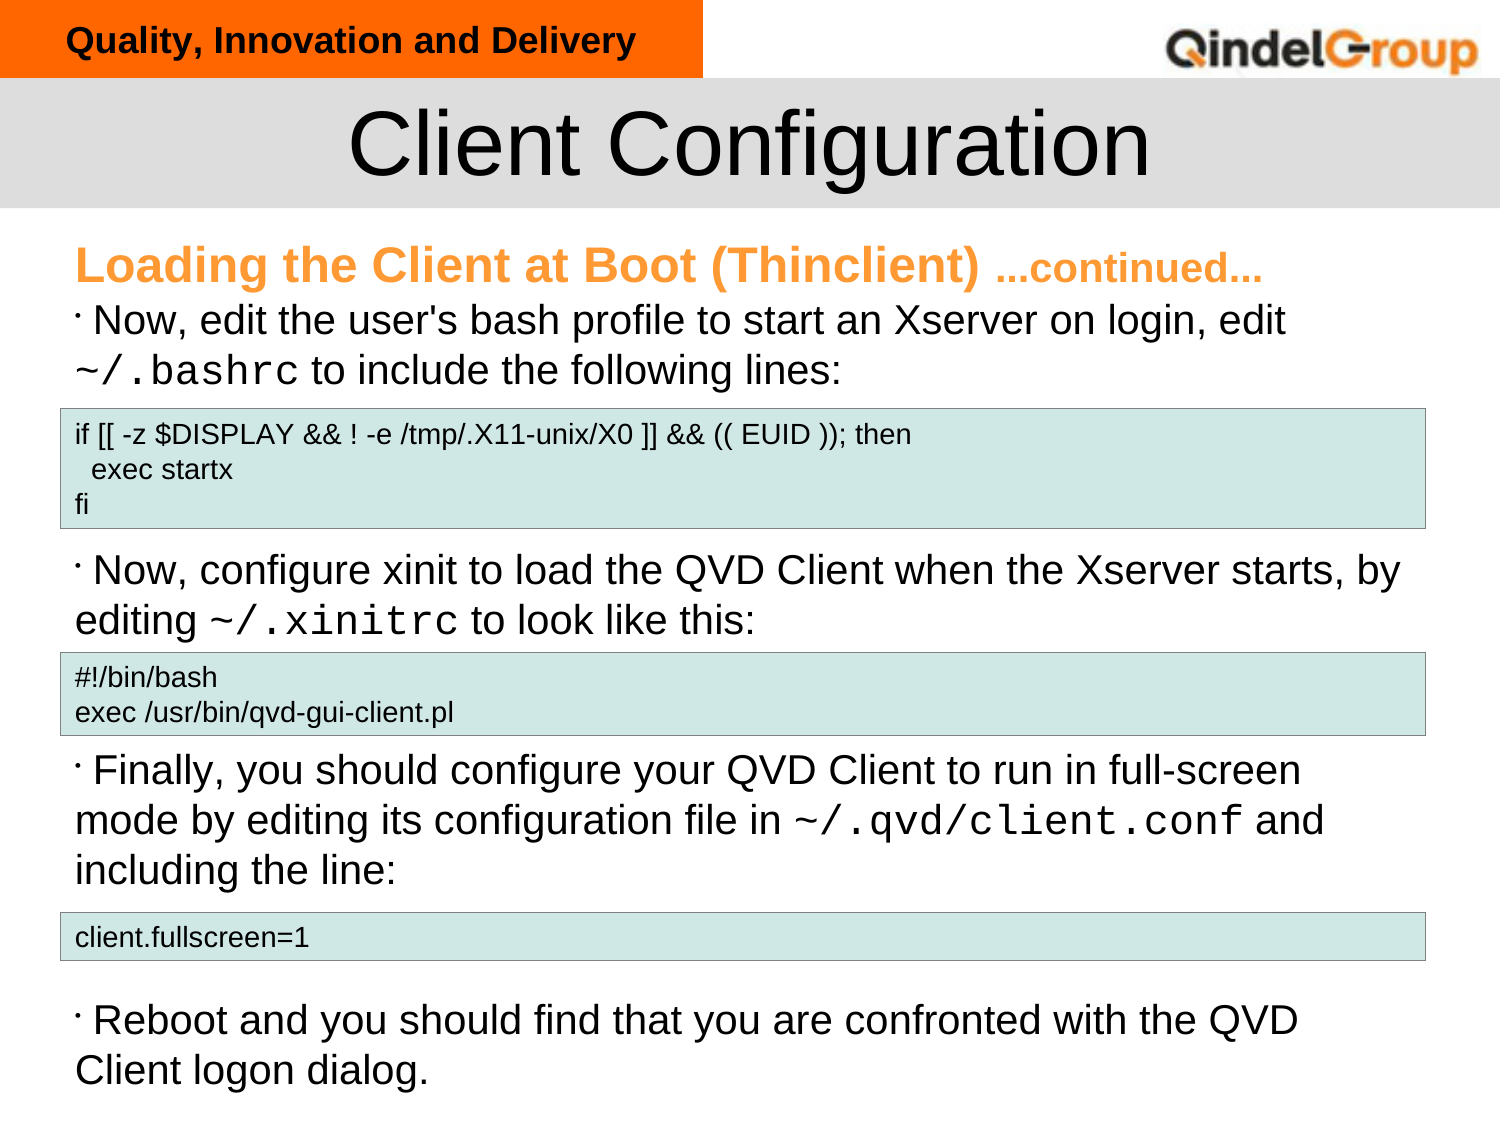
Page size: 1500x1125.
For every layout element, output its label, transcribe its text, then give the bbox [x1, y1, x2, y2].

text_box client.fullscreen=1 [60, 912, 1426, 961]
text_box Loading the Client at Boot (Thinclient) ...continued... Now, edit the user's bash profile to start an Xserver on login, edit ~/.bashrc to include the following lines: Now, configure xinit to load the QVD Client when the Xserver starts, by editing ~/.xinitrc to look like this: Finally, you should configure your QVD Client to run in full-screen mode by editing its configuration file in ~/.qvd/client.conf and including the line: Reboot and you should find that you are confronted with the QVD Client logon dialog. [60, 529, 1426, 652]
picture [1163, 23, 1481, 78]
text_box Loading the Client at Boot (Thinclient) ...continued... Now, edit the user's bash profile to start an Xserver on login, edit ~/.bashrc to include the following lines: Now, configure xinit to load the QVD Client when the Xserver starts, by editing ~/.xinitrc to look like this: Finally, you should configure your QVD Client to run in full-screen mode by editing its configuration file in ~/.qvd/client.conf and including the line: Reboot and you should find that you are confronted with the QVD Client logon dialog. [60, 224, 1426, 408]
text_box #!/bin/bash exec /usr/bin/qvd-gui-client.pl [60, 652, 1426, 736]
text_box Loading the Client at Boot (Thinclient) ...continued... Now, edit the user's bash profile to start an Xserver on login, edit ~/.bashrc to include the following lines: Now, configure xinit to load the QVD Client when the Xserver starts, by editing ~/.xinitrc to look like this: Finally, you should configure your QVD Client to run in full-screen mode by editing its configuration file in ~/.qvd/client.conf and including the line: Reboot and you should find that you are confronted with the QVD Client logon dialog. [60, 736, 1426, 912]
text_box if [[ -z $DISPLAY && ! -e /tmp/.X11-unix/X0 ]] && (( EUID )); then exec startx fi [60, 408, 1426, 529]
title Client Configuration [75, 45, 1426, 224]
text_box Loading the Client at Boot (Thinclient) ...continued... Now, edit the user's bash profile to start an Xserver on login, edit ~/.bashrc to include the following lines: Now, configure xinit to load the QVD Client when the Xserver starts, by editing ~/.xinitrc to look like this: Finally, you should configure your QVD Client to run in full-screen mode by editing its configuration file in ~/.qvd/client.conf and including the line: Reboot and you should find that you are confronted with the QVD Client logon dialog. [60, 961, 1426, 1101]
